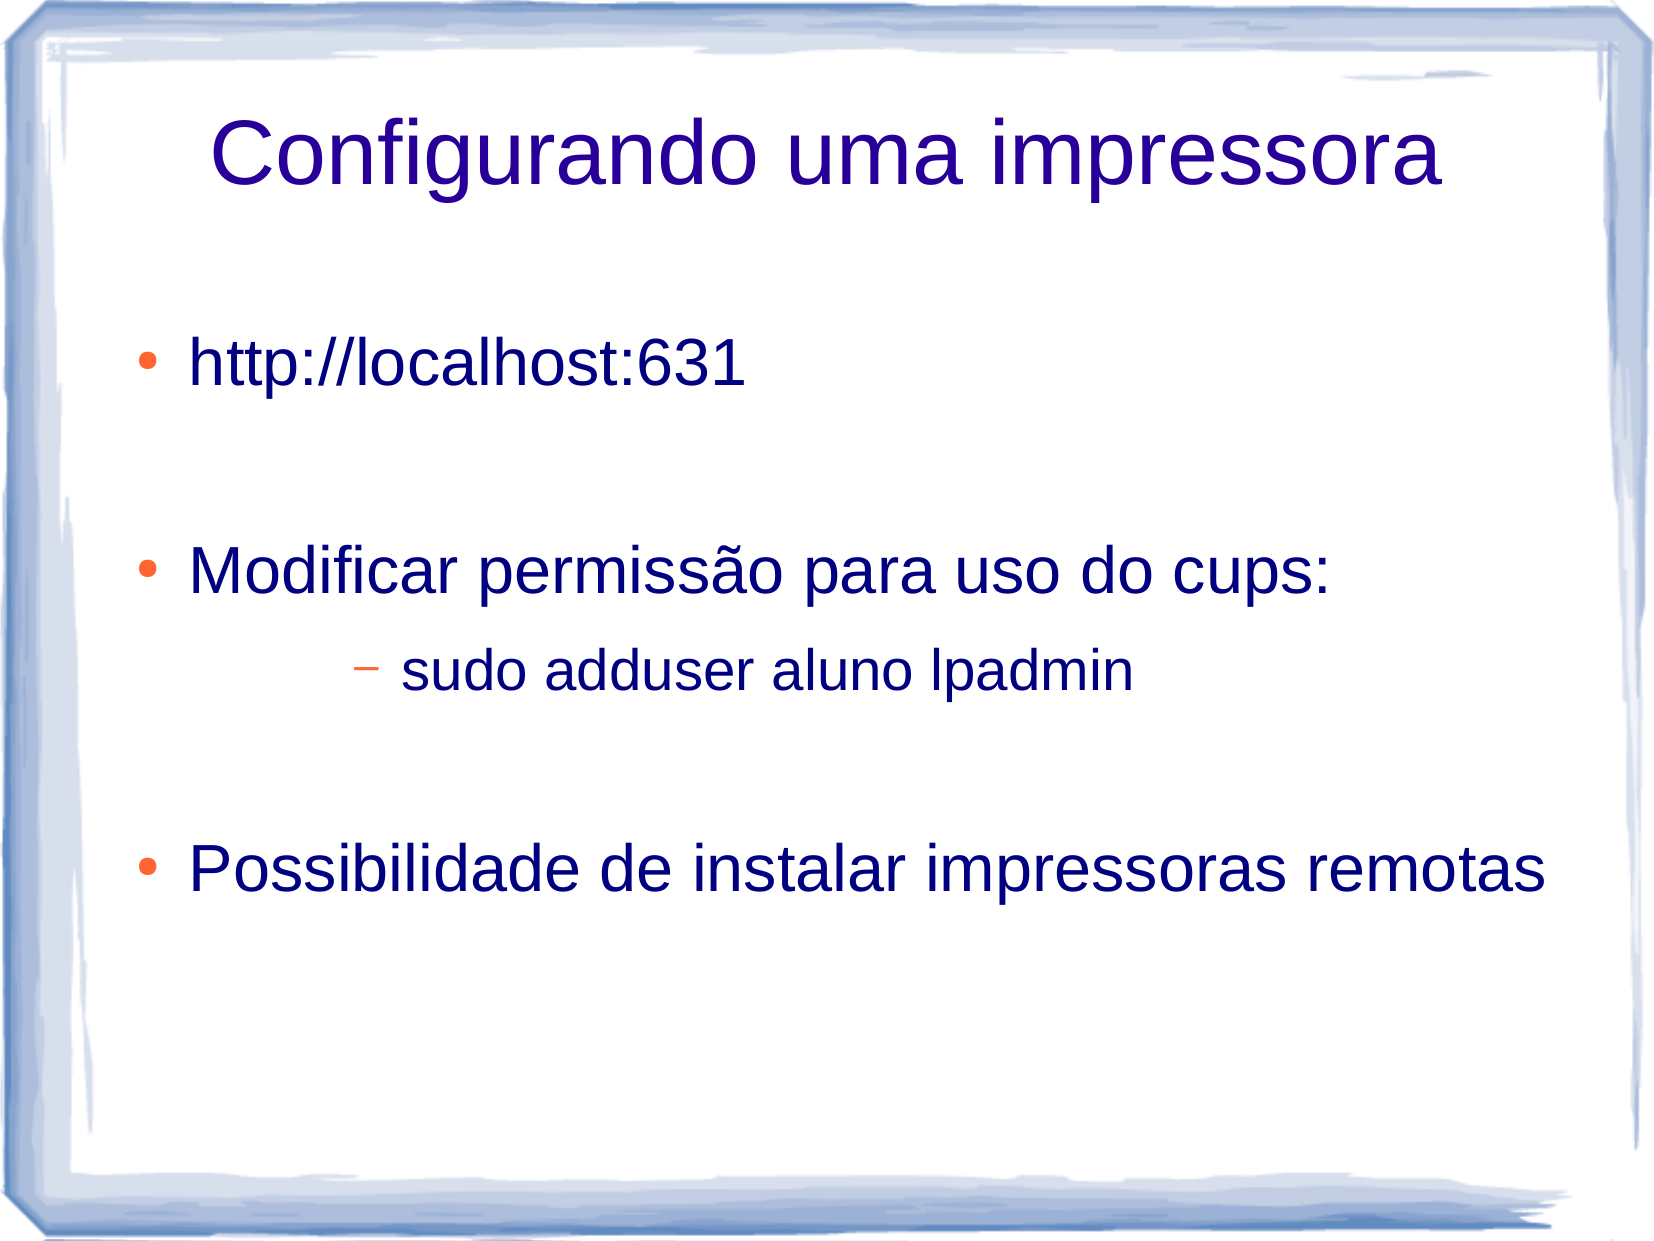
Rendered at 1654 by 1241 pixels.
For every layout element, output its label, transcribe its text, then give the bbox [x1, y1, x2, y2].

title Configurando uma impressora [82, 49, 1571, 257]
picture [0, 0, 1654, 1241]
list http://localhost:631 Modificar permissão para uso do cups: sudo adduser aluno lpadmin Possibilidade de instalar impressoras remotas [118, 324, 1571, 1045]
